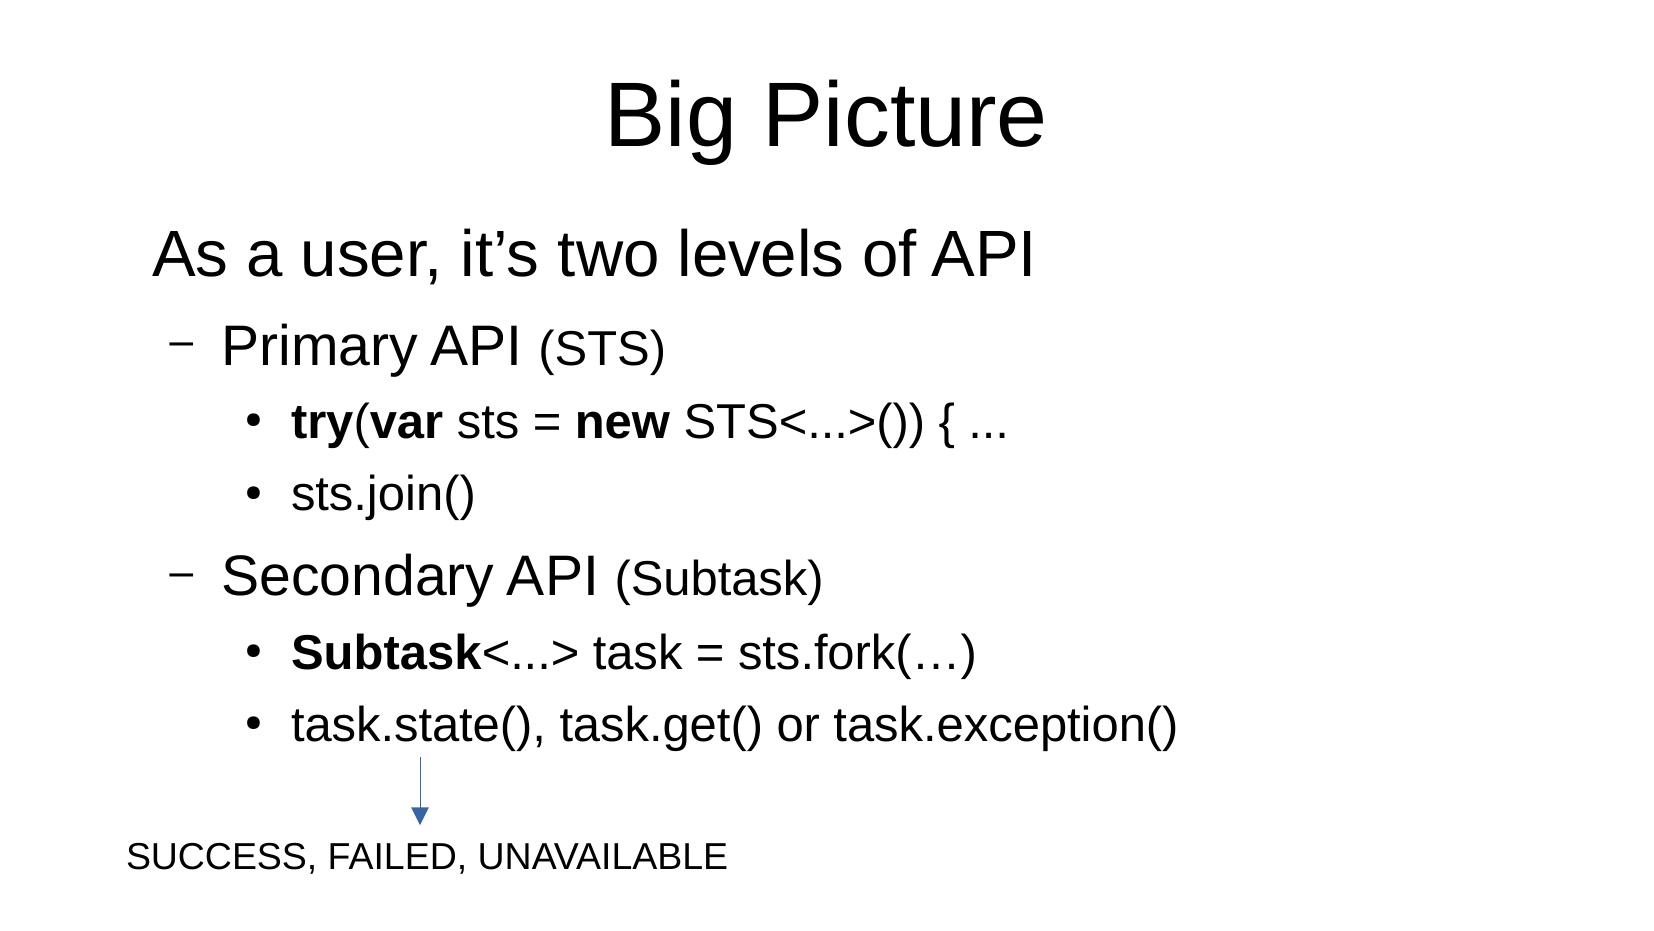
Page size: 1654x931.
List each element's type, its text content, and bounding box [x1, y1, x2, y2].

text_box SUCCESS, FAILED, UNAVAILABLE [111, 828, 744, 886]
title Big Picture [82, 37, 1571, 193]
list As a user, it’s two levels of API Primary API (STS) try(var sts = new STS<...>()) { ... sts.join() Secondary API (Subtask) Subtask<...> task = sts.fork(…) task.state(), task.get() or task.exception() [82, 217, 1571, 758]
